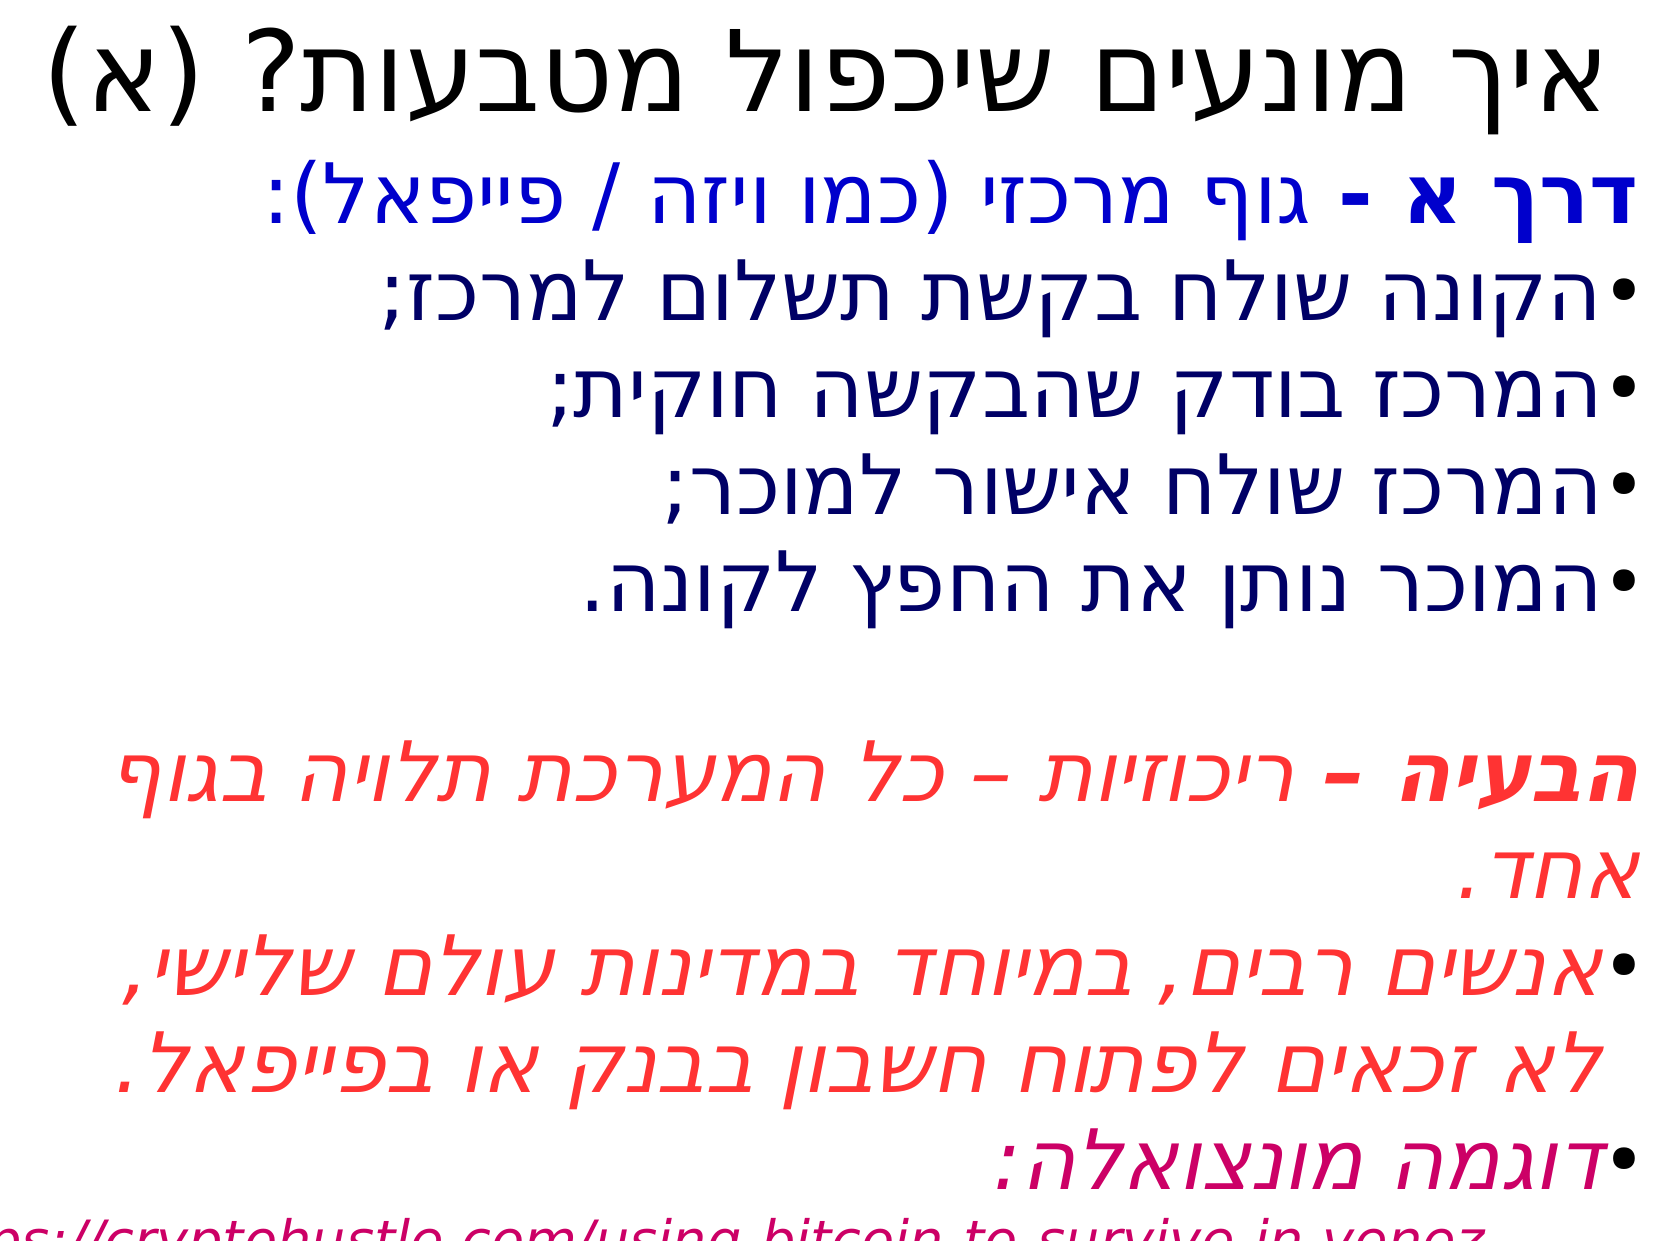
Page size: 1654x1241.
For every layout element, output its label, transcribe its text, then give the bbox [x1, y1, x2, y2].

text_box דרך א - גוף מרכזי (כמו ויזה / פייפאל): הקונה שולח בקשת תשלום למרכז; המרכז בודק שהבקשה חוקית; המרכז שולח אישור למוכר; המוכר נותן את החפץ לקונה. הבעיה – ריכוזיות – כל המערכת תלויה בגוף אחד. אנשים רבים, במיוחד במדינות עולם שלישי, לא זכאים לפתוח חשבון בבנק או בפייפאל. דוגמה מונצואלה: https://cryptohustle.com/using-bitcoin-to-survive-in-venezuela [4, 138, 1654, 1171]
text_box איך מונעים שיכפול מטבעות? (א) [0, 0, 1654, 139]
